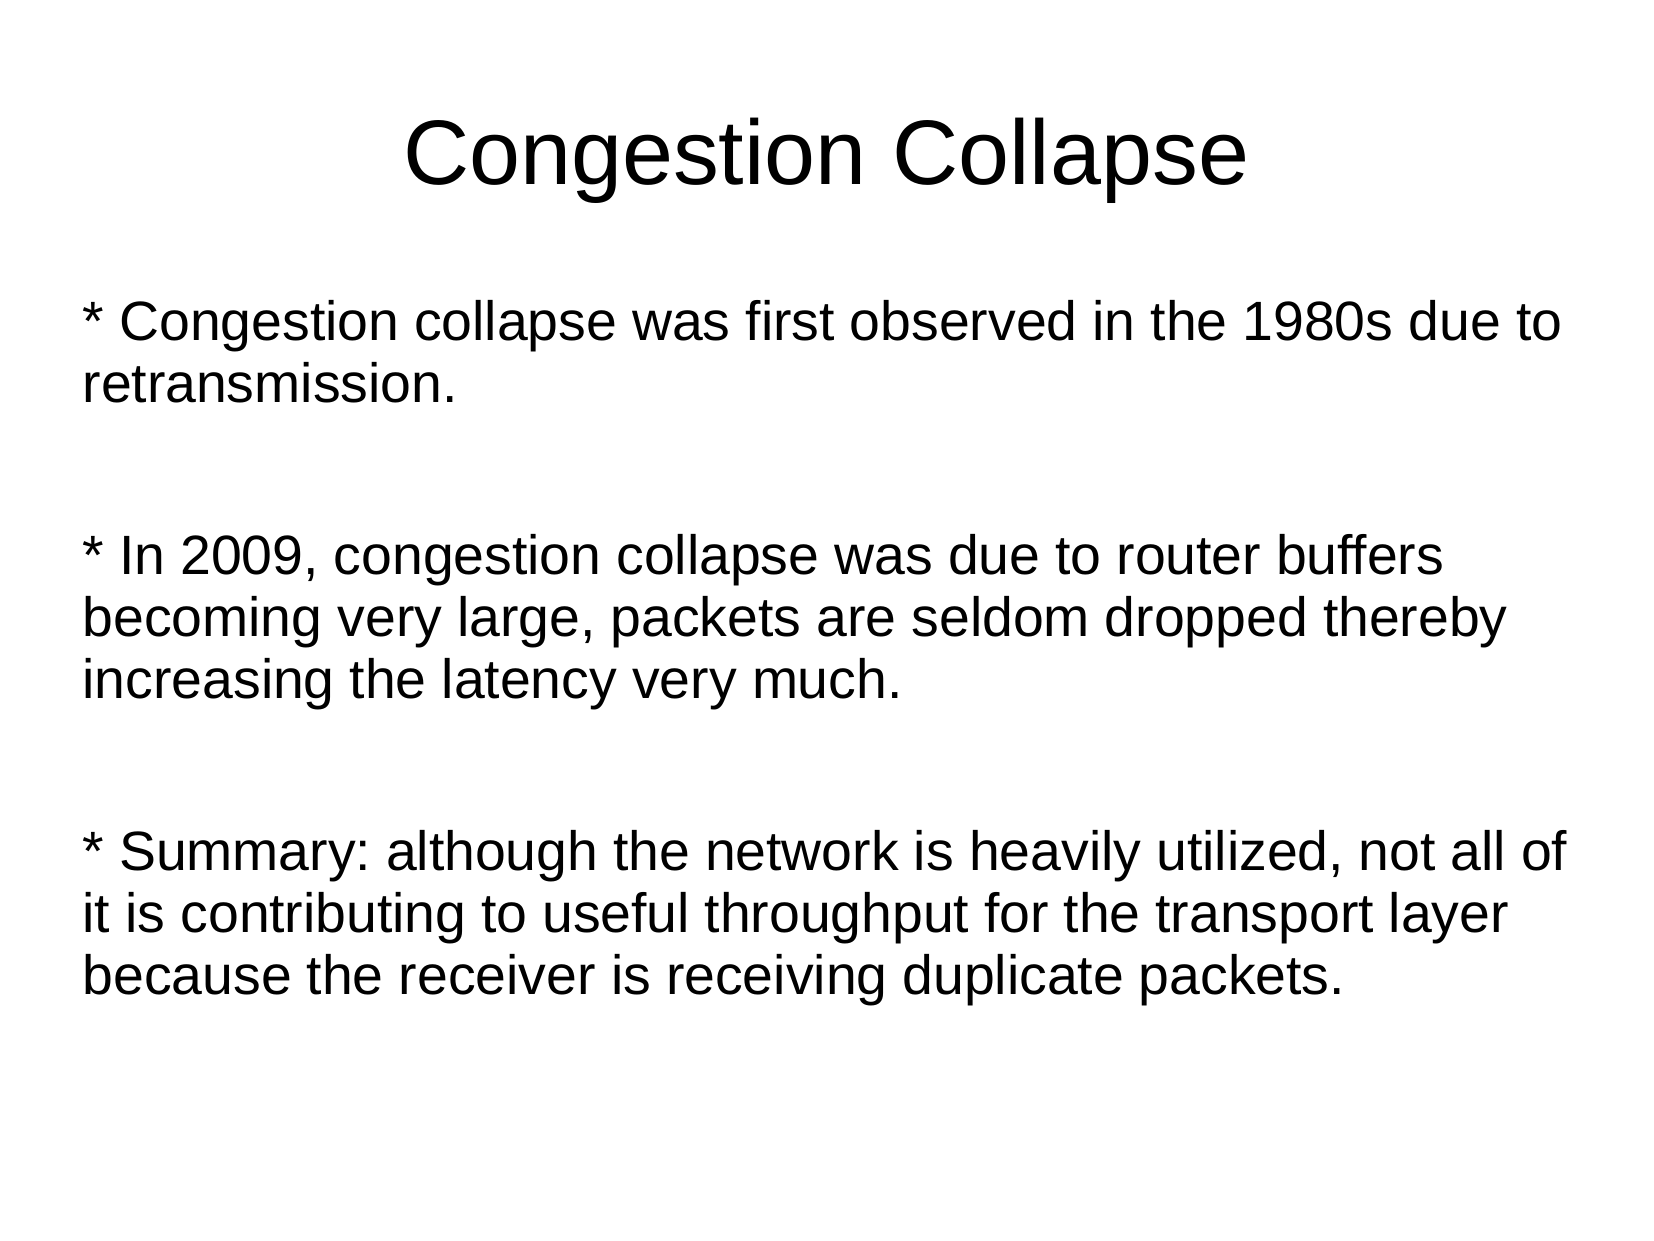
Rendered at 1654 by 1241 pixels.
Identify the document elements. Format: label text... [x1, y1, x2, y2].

list * Congestion collapse was first observed in the 1980s due to retransmission. * In 2009, congestion collapse was due to router buffers becoming very large, packets are seldom dropped thereby increasing the latency very much. * Summary: although the network is heavily utilized, not all of it is contributing to useful throughput for the transport layer because the receiver is receiving duplicate packets. [82, 290, 1571, 1010]
title Congestion Collapse [82, 49, 1571, 257]
